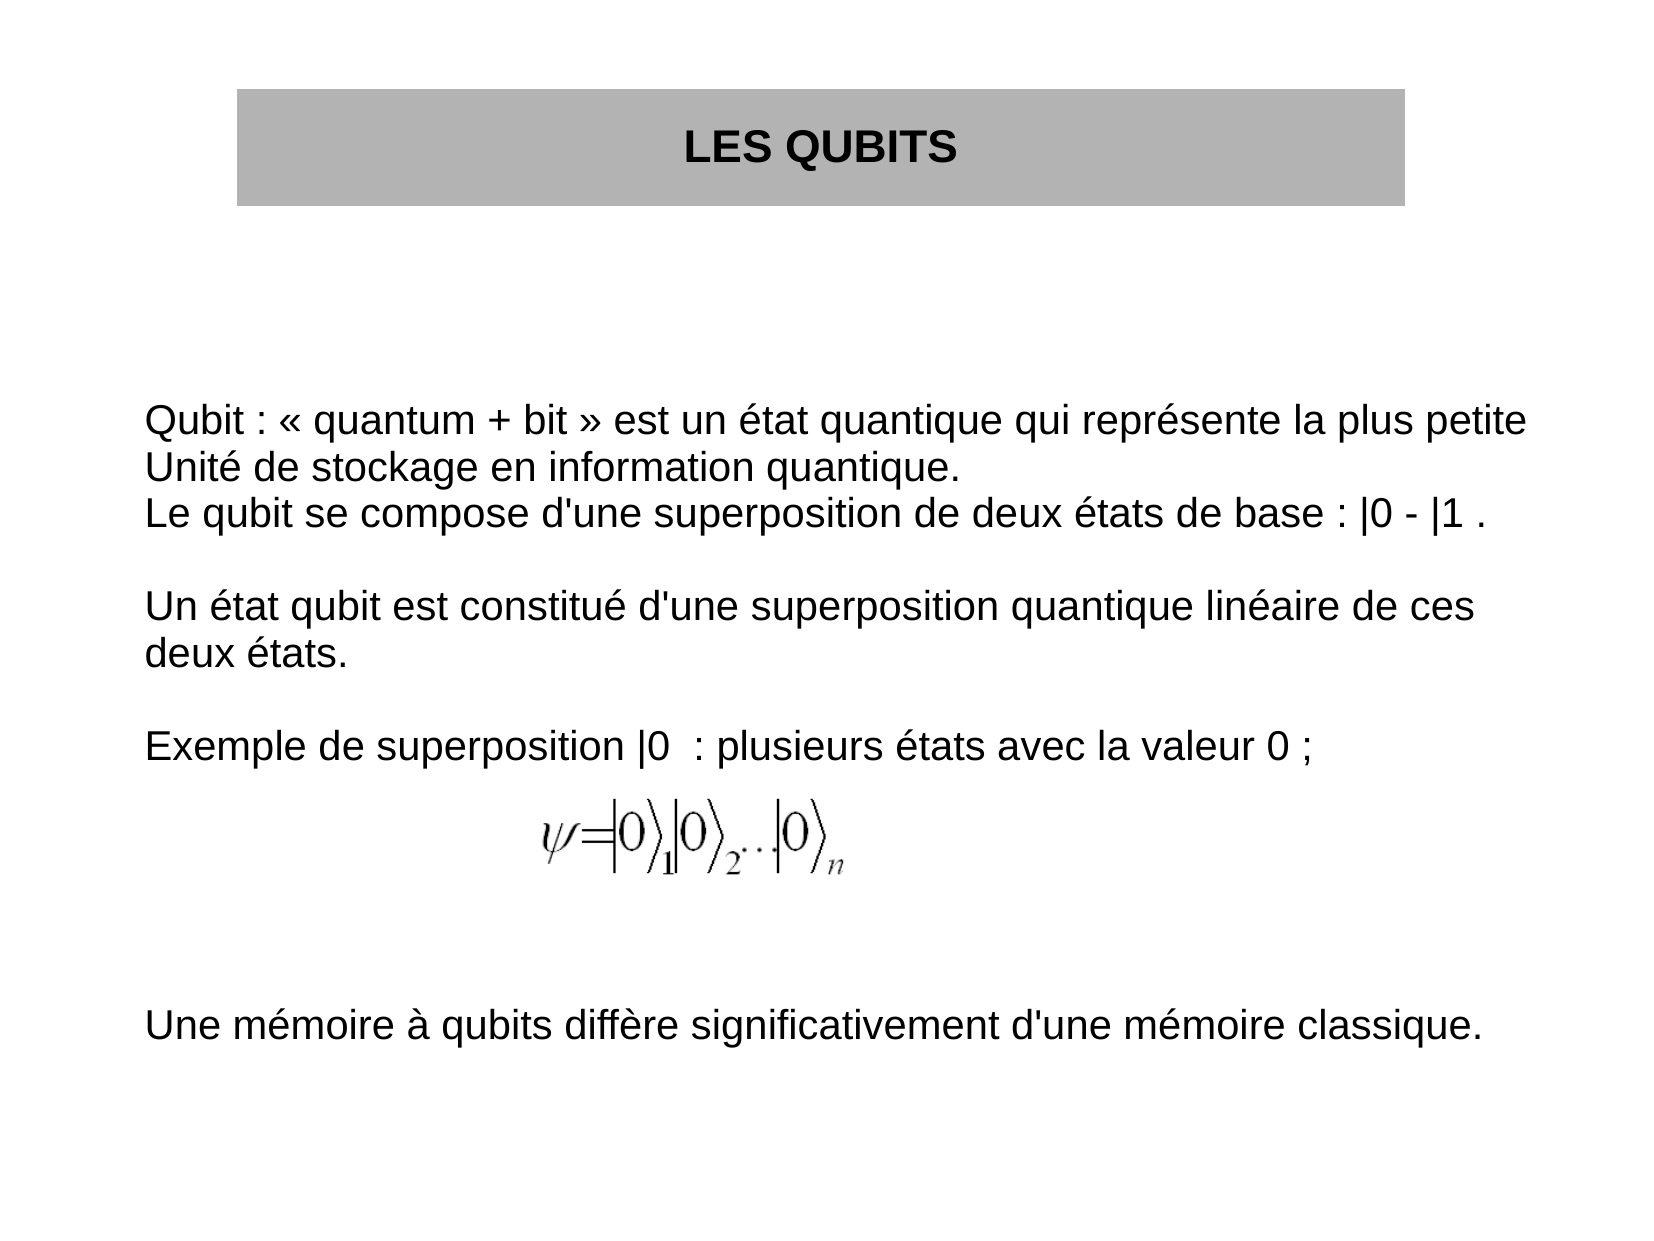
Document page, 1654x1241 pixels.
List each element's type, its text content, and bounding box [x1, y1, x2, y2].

text_box Qubit : « quantum + bit » est un état quantique qui représente la plus petite Unité de stockage en information quantique. Le qubit se compose d'une superposition de deux états de base : |0 - |1 . Un état qubit est constitué d'une superposition quantique linéaire de ces deux états. Exemple de superposition |0 : plusieurs états avec la valeur 0 ; Une mémoire à qubits diffère significativement d'une mémoire classique. [129, 389, 1560, 1241]
picture [531, 785, 857, 886]
table_header LES QUBITS [237, 89, 1405, 206]
